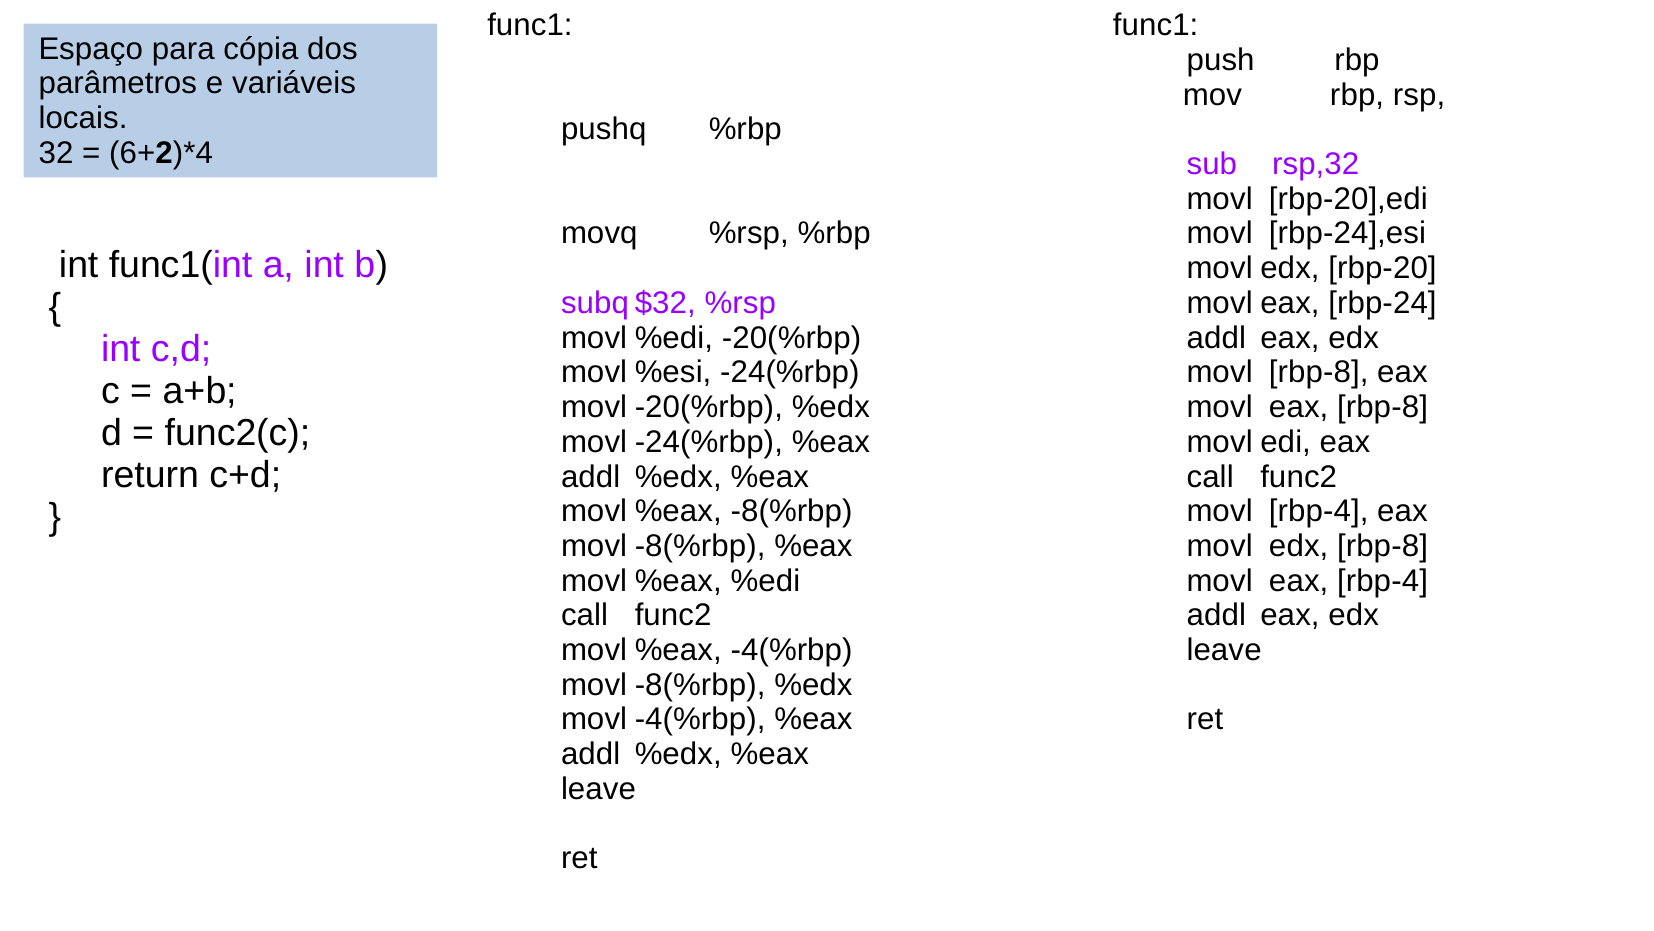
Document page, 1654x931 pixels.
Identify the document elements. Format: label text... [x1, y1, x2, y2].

text_box int func1(int a, int b) { int c,d; c = a+b; d = func2(c); return c+d; } [33, 236, 414, 546]
text_box func1: push rbp mov rbp, rsp, sub rsp,32 movl [rbp-20],edi movl [rbp-24],esi movl edx, [rbp-20] movl eax, [rbp-24] addl eax, edx movl [rbp-8], eax movl eax, [rbp-8] movl edi, eax call func2 movl [rbp-4], eax movl edx, [rbp-8] movl eax, [rbp-4] addl eax, edx leave ret [1098, 0, 1607, 925]
text_box func1: pushq %rbp movq %rsp, %rbp subq $32, %rsp movl %edi, -20(%rbp) movl %esi, -24(%rbp) movl -20(%rbp), %edx movl -24(%rbp), %eax addl %edx, %eax movl %eax, -8(%rbp) movl -8(%rbp), %eax movl %eax, %edi call func2 movl %eax, -4(%rbp) movl -8(%rbp), %edx movl -4(%rbp), %eax addl %edx, %eax leave ret [472, 0, 981, 925]
text_box Espaço para cópia dos parâmetros e variáveis locais. 32 = (6+2)*4 [23, 23, 438, 178]
